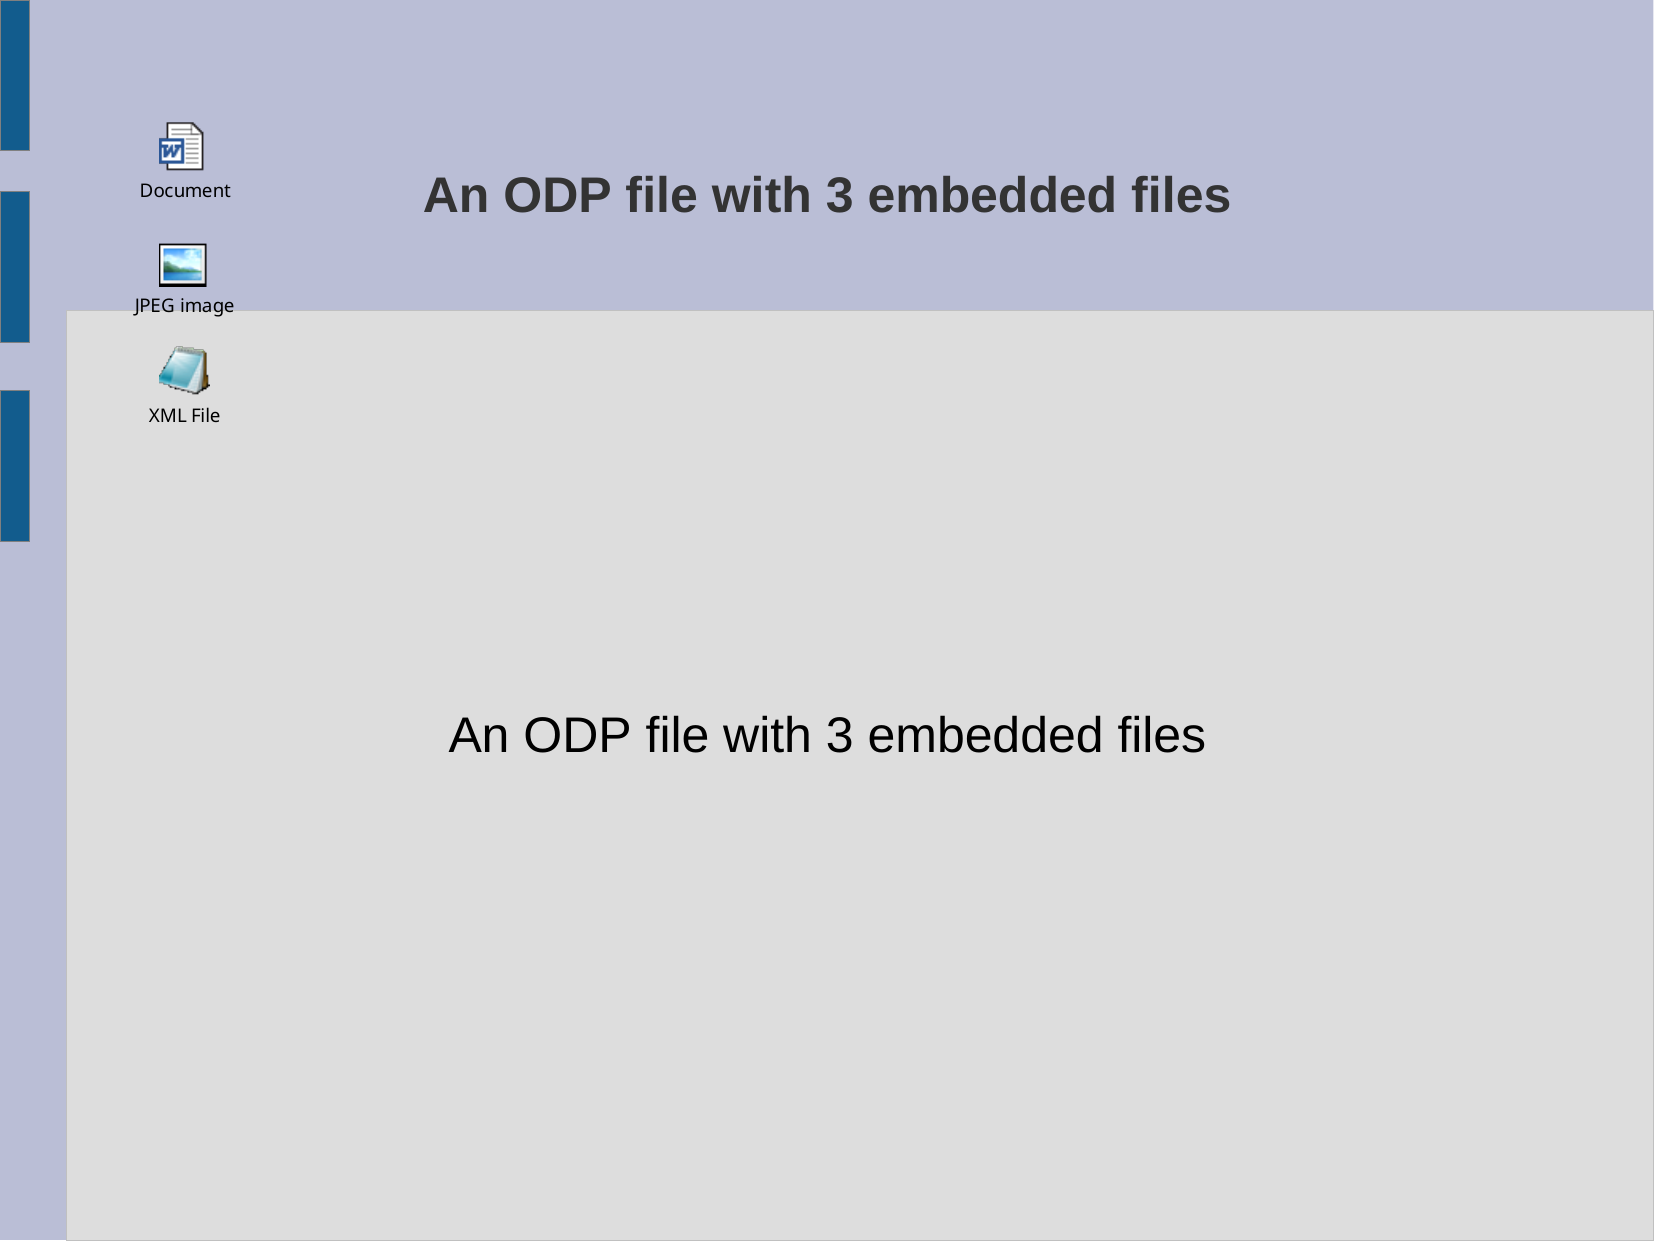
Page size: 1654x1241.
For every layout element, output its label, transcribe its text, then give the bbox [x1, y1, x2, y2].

chart [109, 121, 260, 473]
title An ODP file with 3 embedded files [121, 91, 1534, 299]
subtitle An ODP file with 3 embedded files [121, 344, 1534, 1127]
